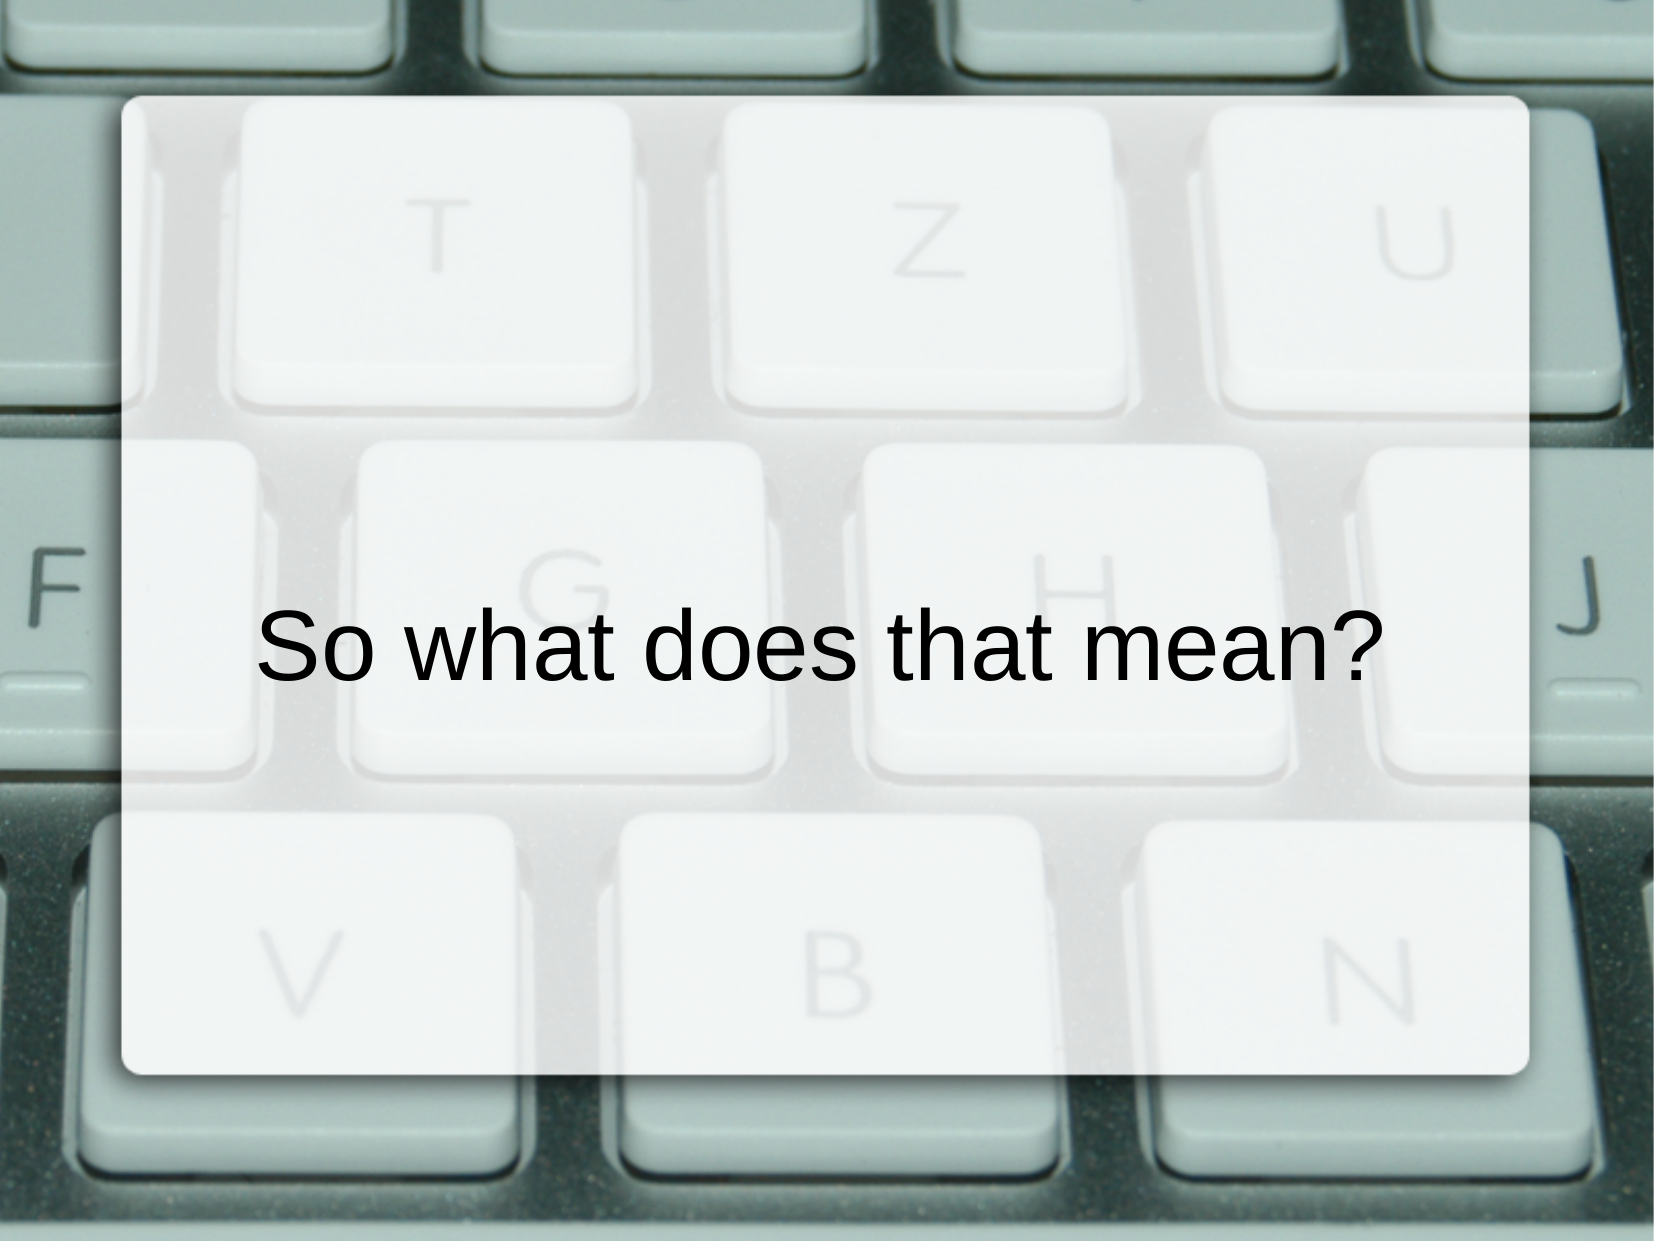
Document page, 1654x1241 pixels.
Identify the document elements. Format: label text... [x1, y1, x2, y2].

picture [0, 0, 1654, 1241]
subtitle So what does that mean? [135, 117, 1506, 1173]
